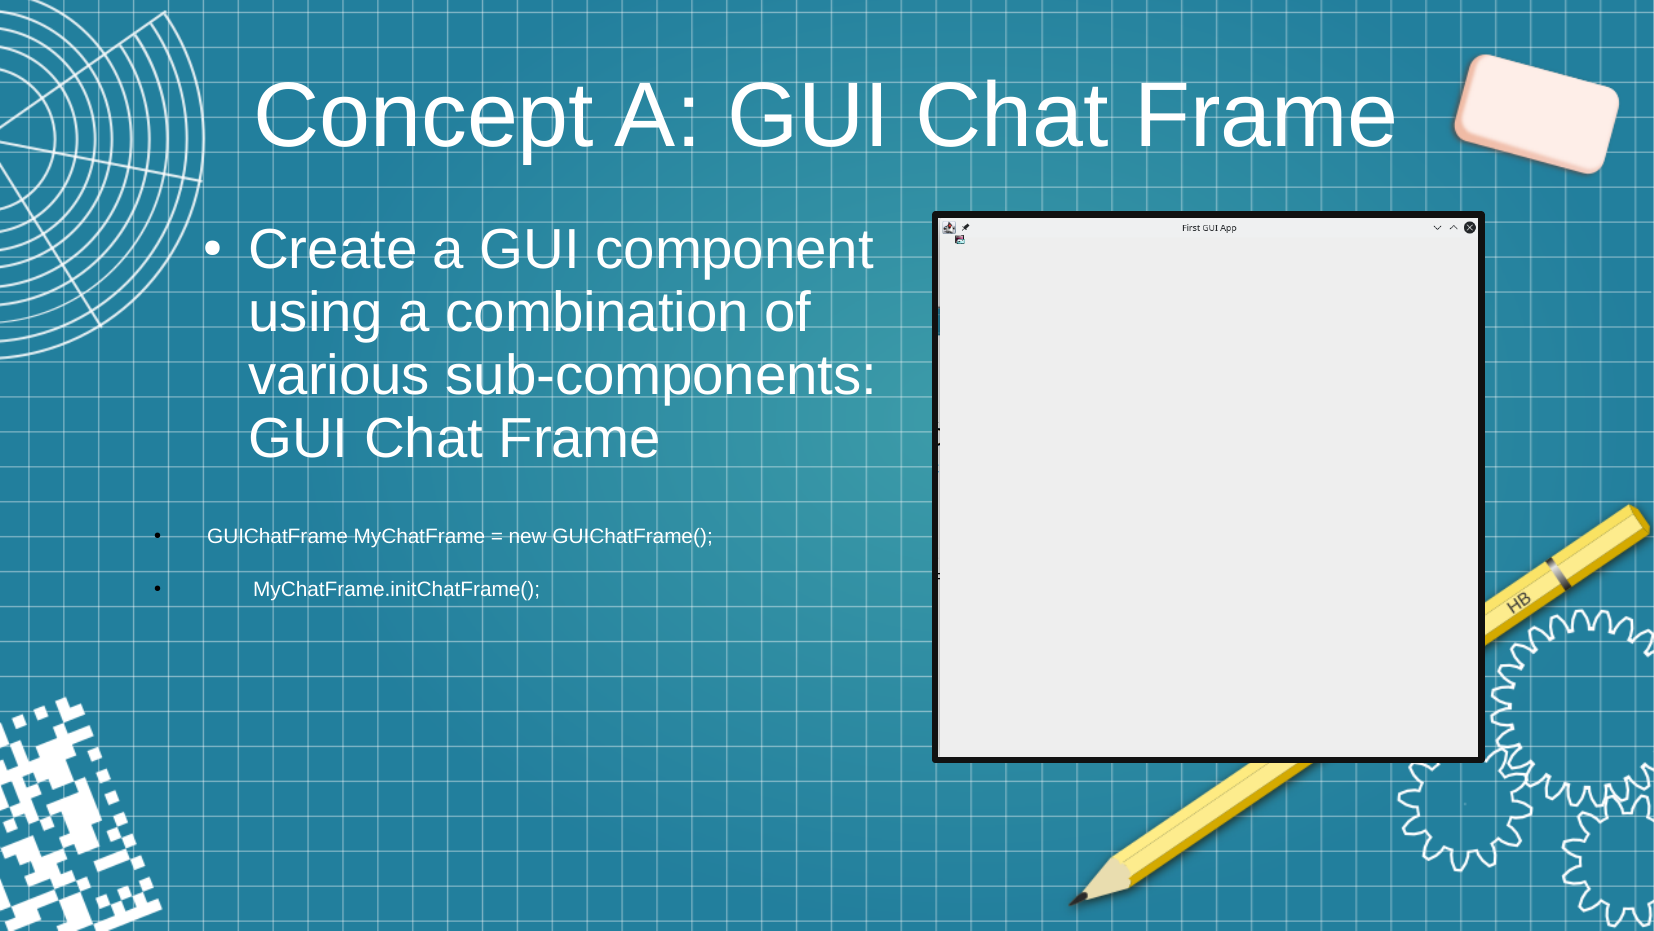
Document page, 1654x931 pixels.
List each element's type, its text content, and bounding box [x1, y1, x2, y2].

picture [0, 0, 1654, 931]
list Create a GUI component using a combination of various sub-components: GUI Chat Frame [187, 217, 914, 475]
list GUIChatFrame MyChatFrame = new GUIChatFrame(); MyChatFrame.initChatFrame(); [136, 525, 863, 783]
title Concept A: GUI Chat Frame [82, 37, 1571, 193]
